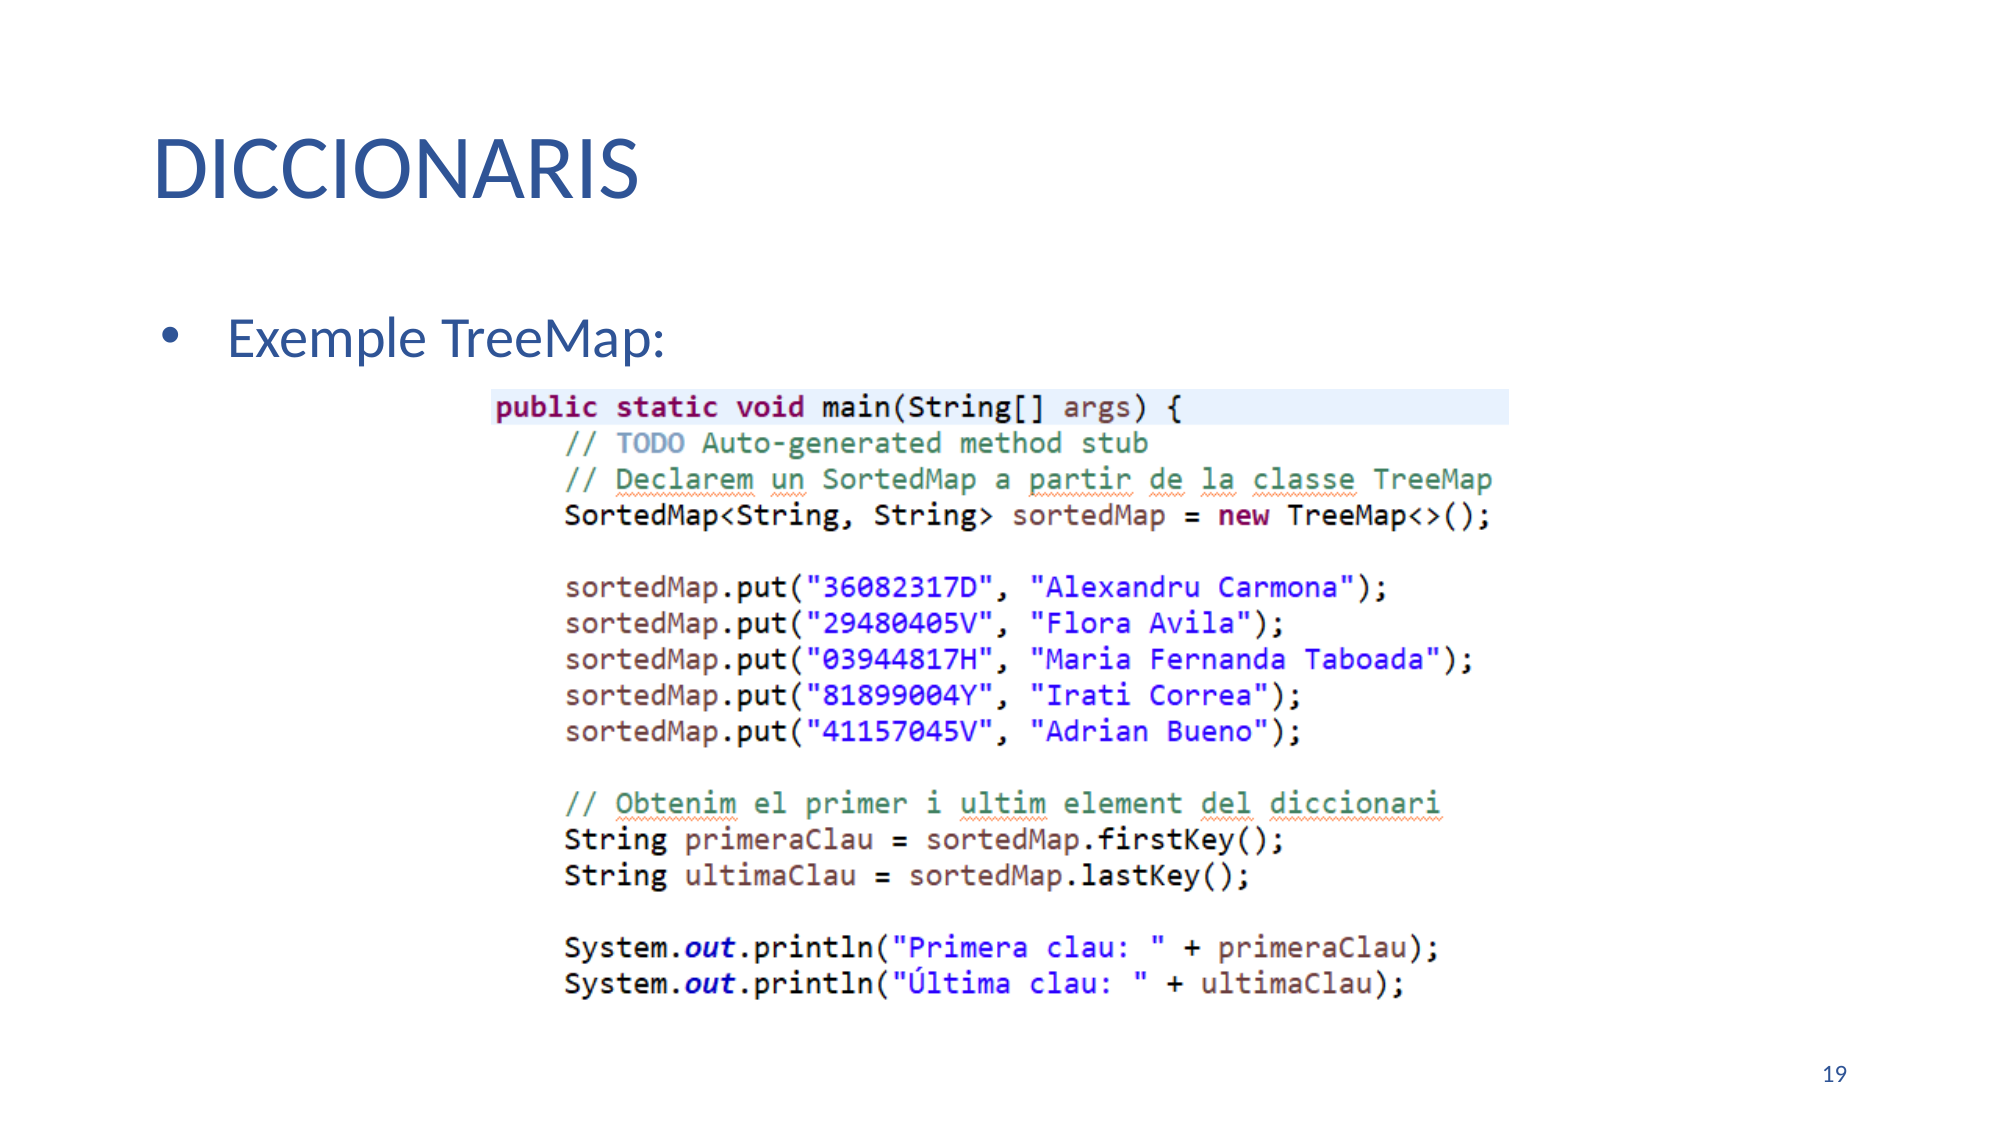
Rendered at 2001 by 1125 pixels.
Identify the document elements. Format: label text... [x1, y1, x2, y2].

list Exemple TreeMap: [137, 299, 1863, 1014]
slide_number <number> [1412, 1042, 1863, 1103]
title DICCIONARIS [137, 59, 1863, 278]
picture [491, 389, 1509, 1014]
